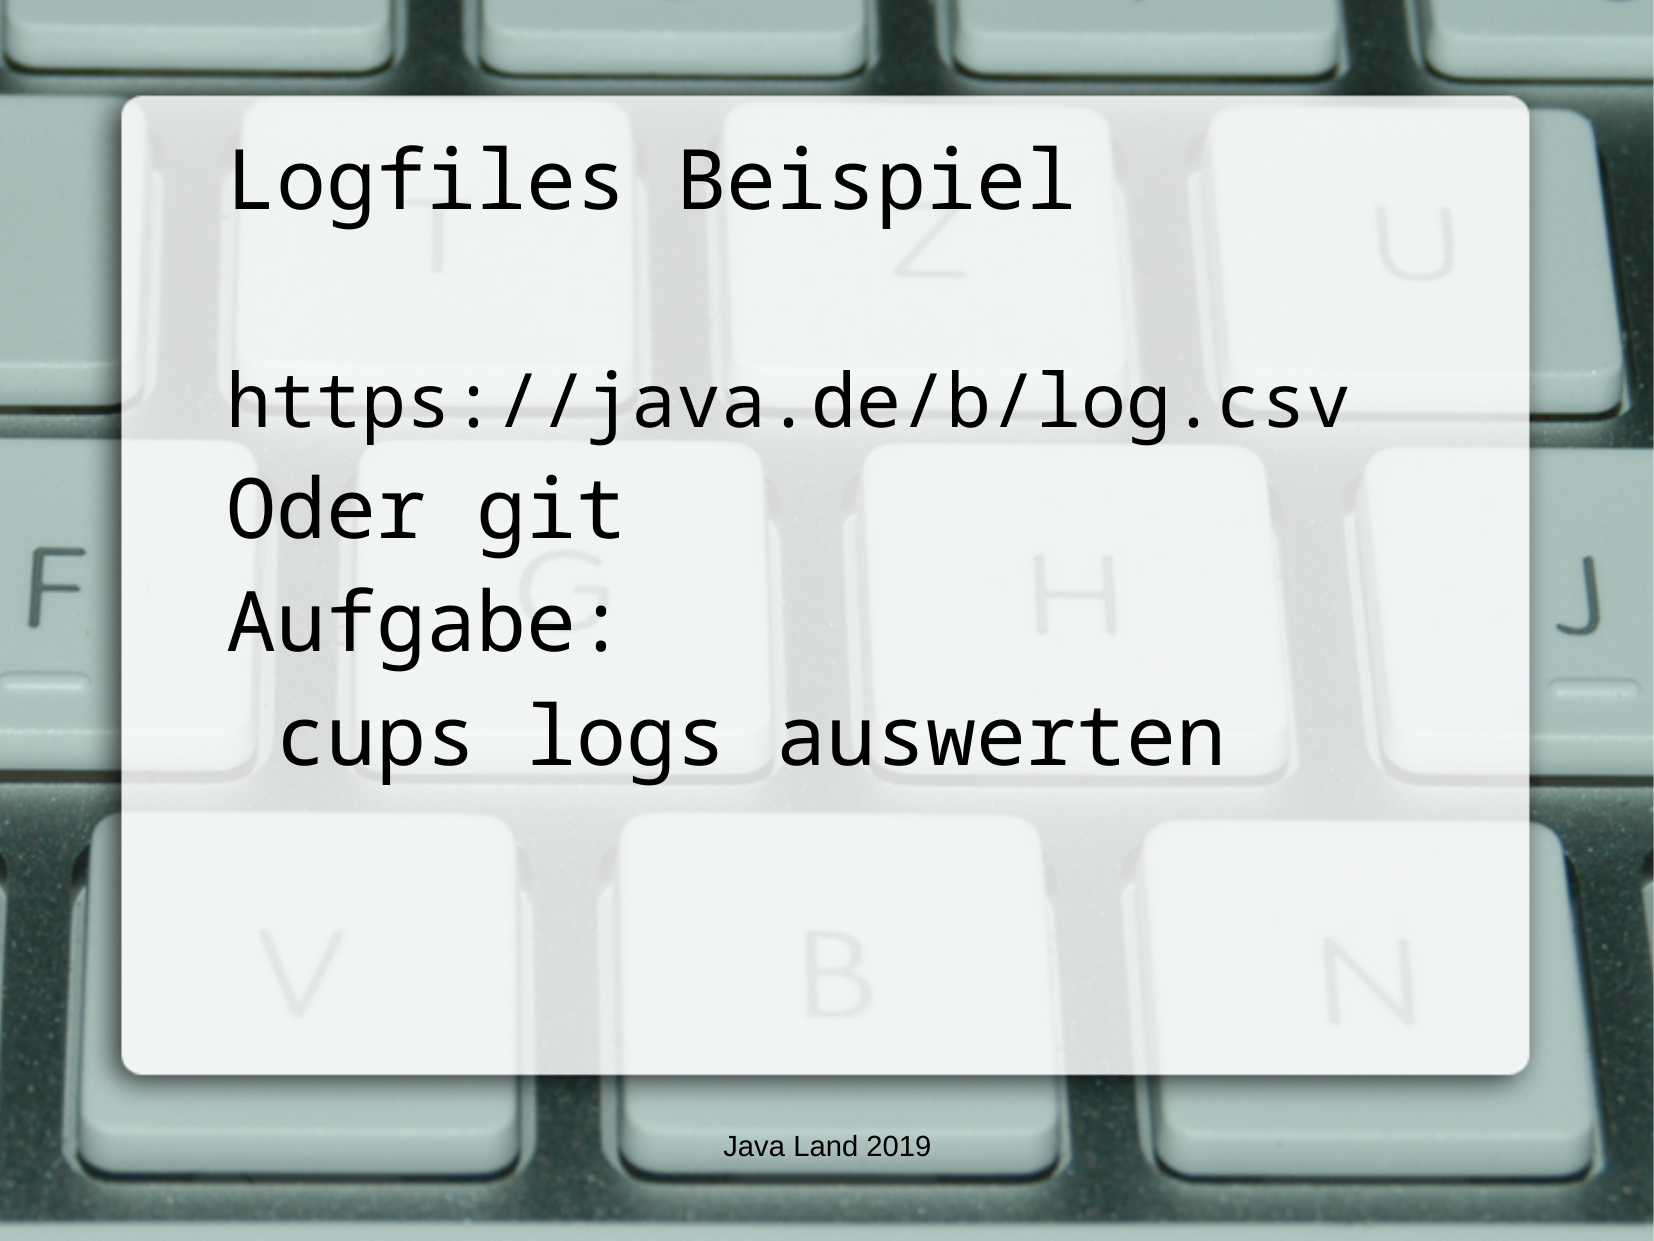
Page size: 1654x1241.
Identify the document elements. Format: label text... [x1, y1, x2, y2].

picture [0, 0, 1654, 1241]
text_box Logfiles Beispiel https://java.de/b/log.csv Oder git Aufgabe: cups logs auswerten [226, 120, 1461, 1226]
